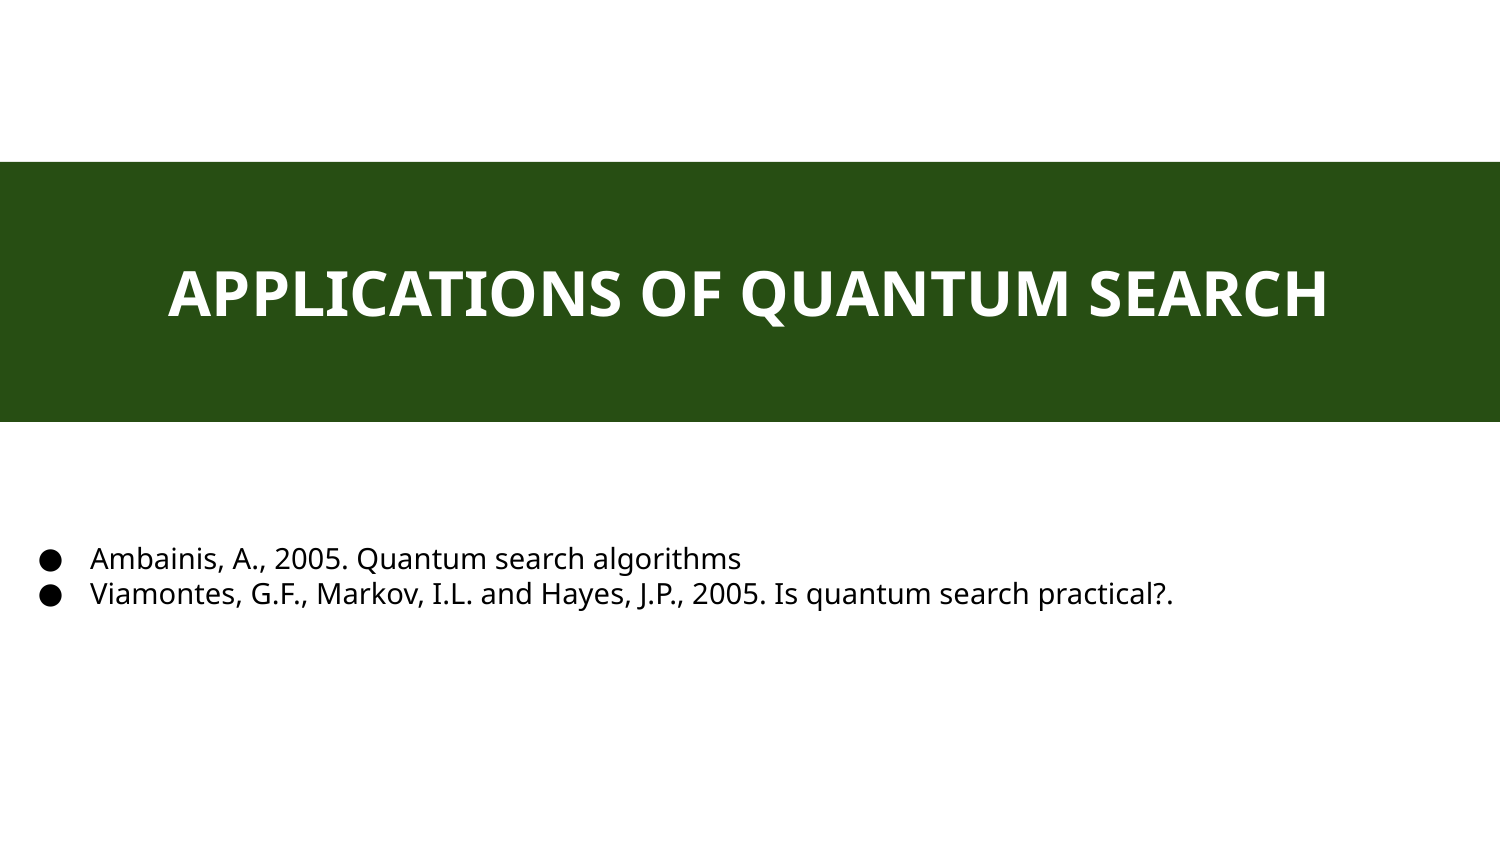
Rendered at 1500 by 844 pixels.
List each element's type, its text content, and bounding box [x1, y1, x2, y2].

text_box Ambainis, A., 2005. Quantum search algorithms Viamontes, G.F., Markov, I.L. and Hayes, J.P., 2005. Is quantum search practical?. [0, 525, 1500, 696]
title APPLICATIONS OF QUANTUM SEARCH [0, 161, 1500, 422]
